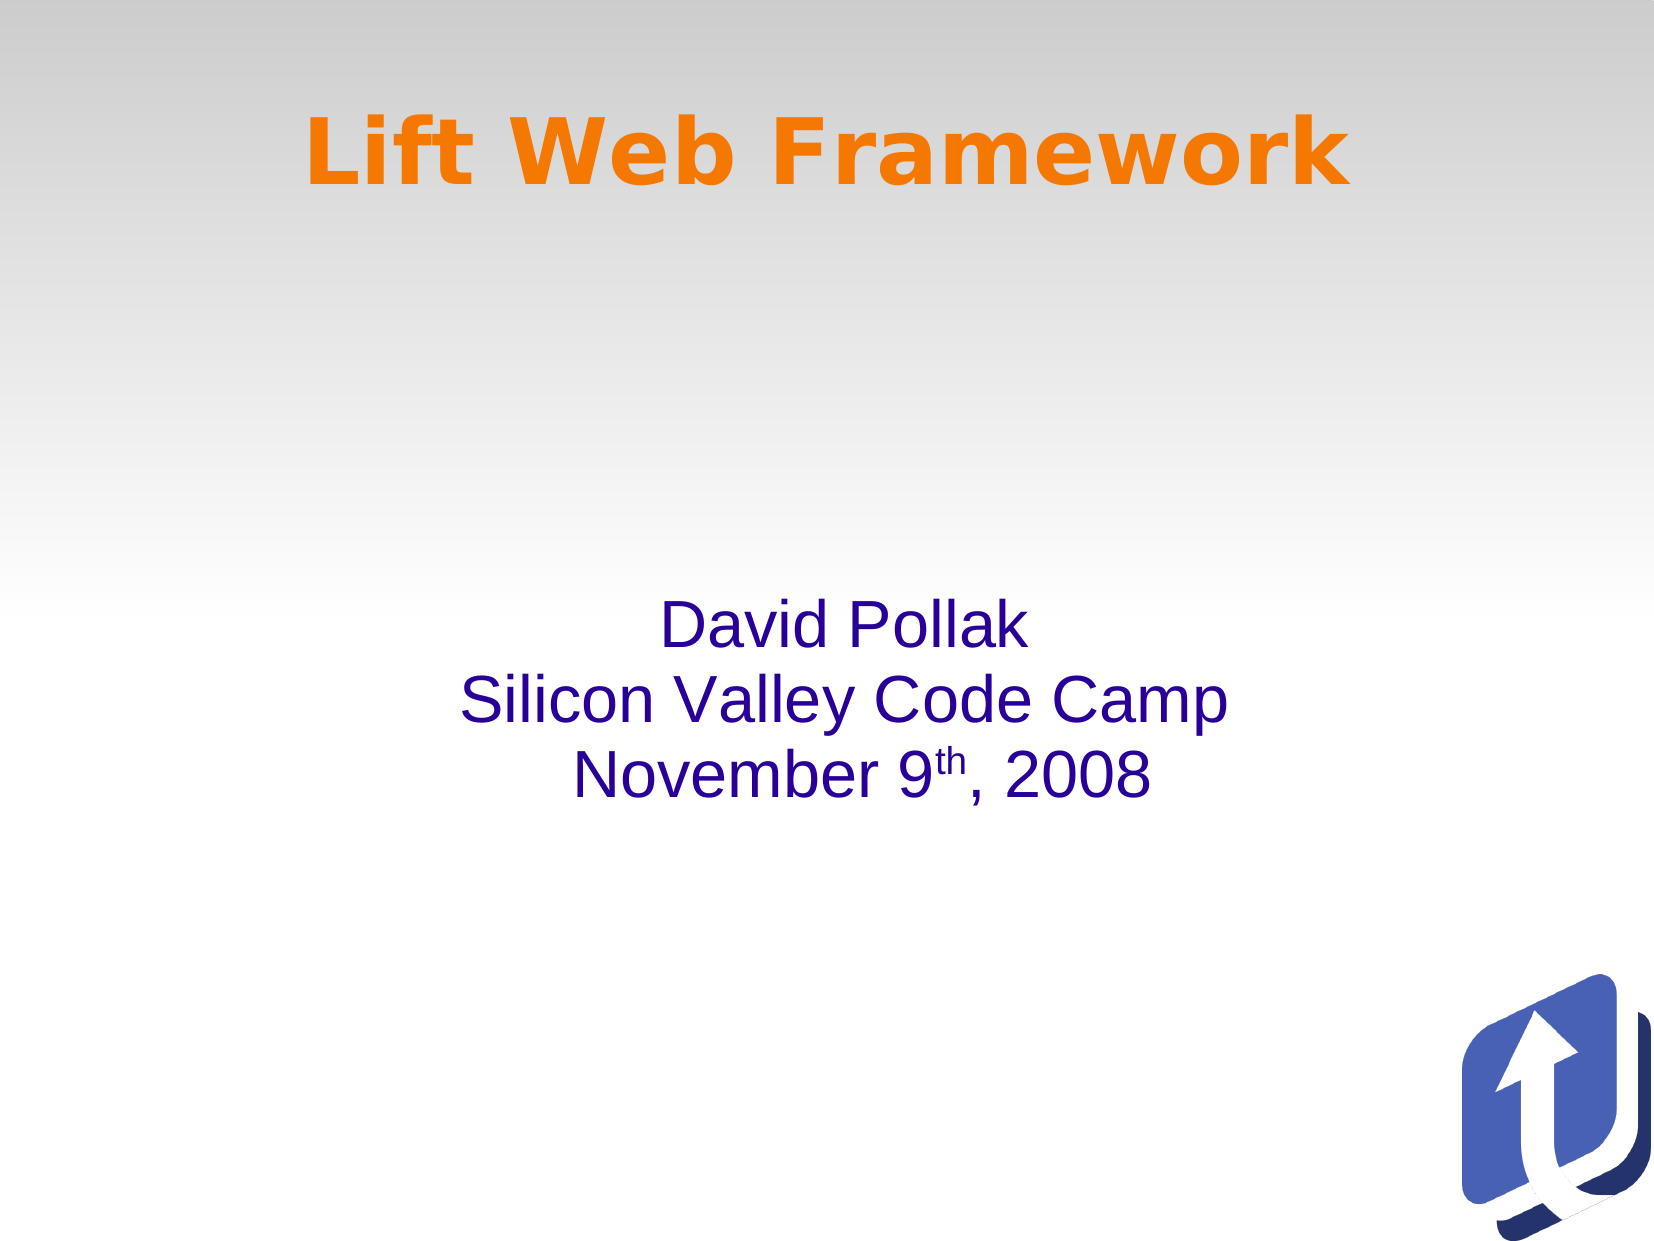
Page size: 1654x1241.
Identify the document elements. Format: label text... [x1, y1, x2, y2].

picture [1462, 974, 1651, 1241]
subtitle David Pollak Silicon Valley Code Camp November 9th, 2008 [82, 290, 1571, 1109]
title Lift Web Framework [82, 49, 1571, 257]
